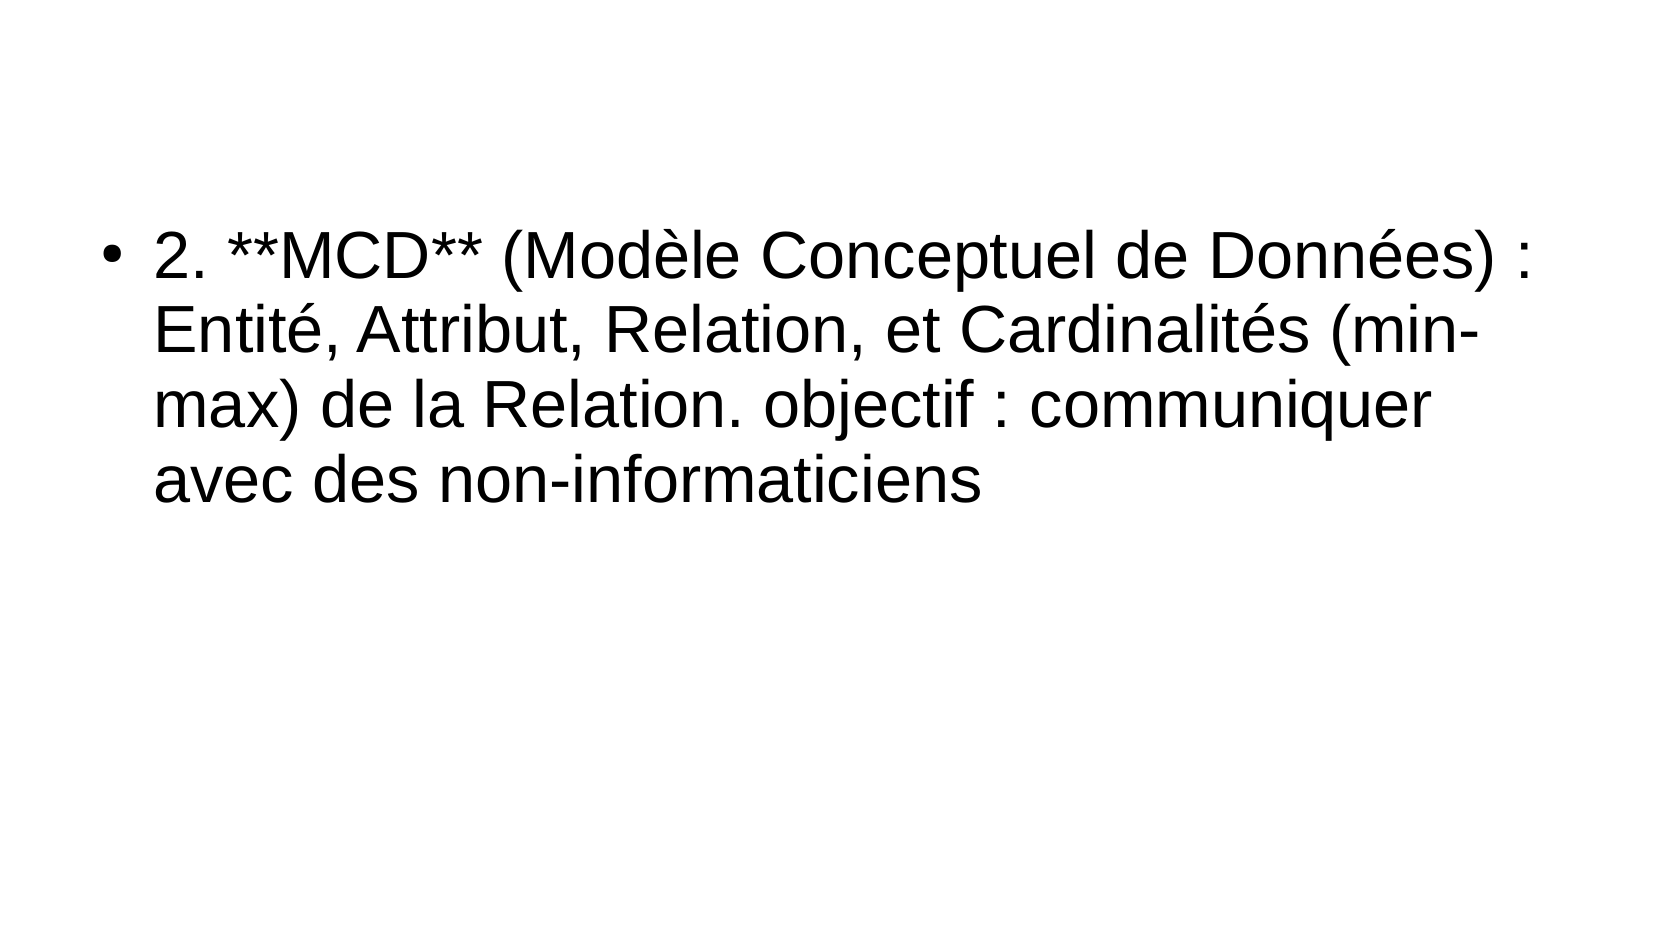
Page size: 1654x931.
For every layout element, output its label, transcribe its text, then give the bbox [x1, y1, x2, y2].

list 2. **MCD** (Modèle Conceptuel de Données) : Entité, Attribut, Relation, et Cardinalités (min-max) de la Relation. objectif : communiquer avec des non-informaticiens [82, 217, 1571, 758]
